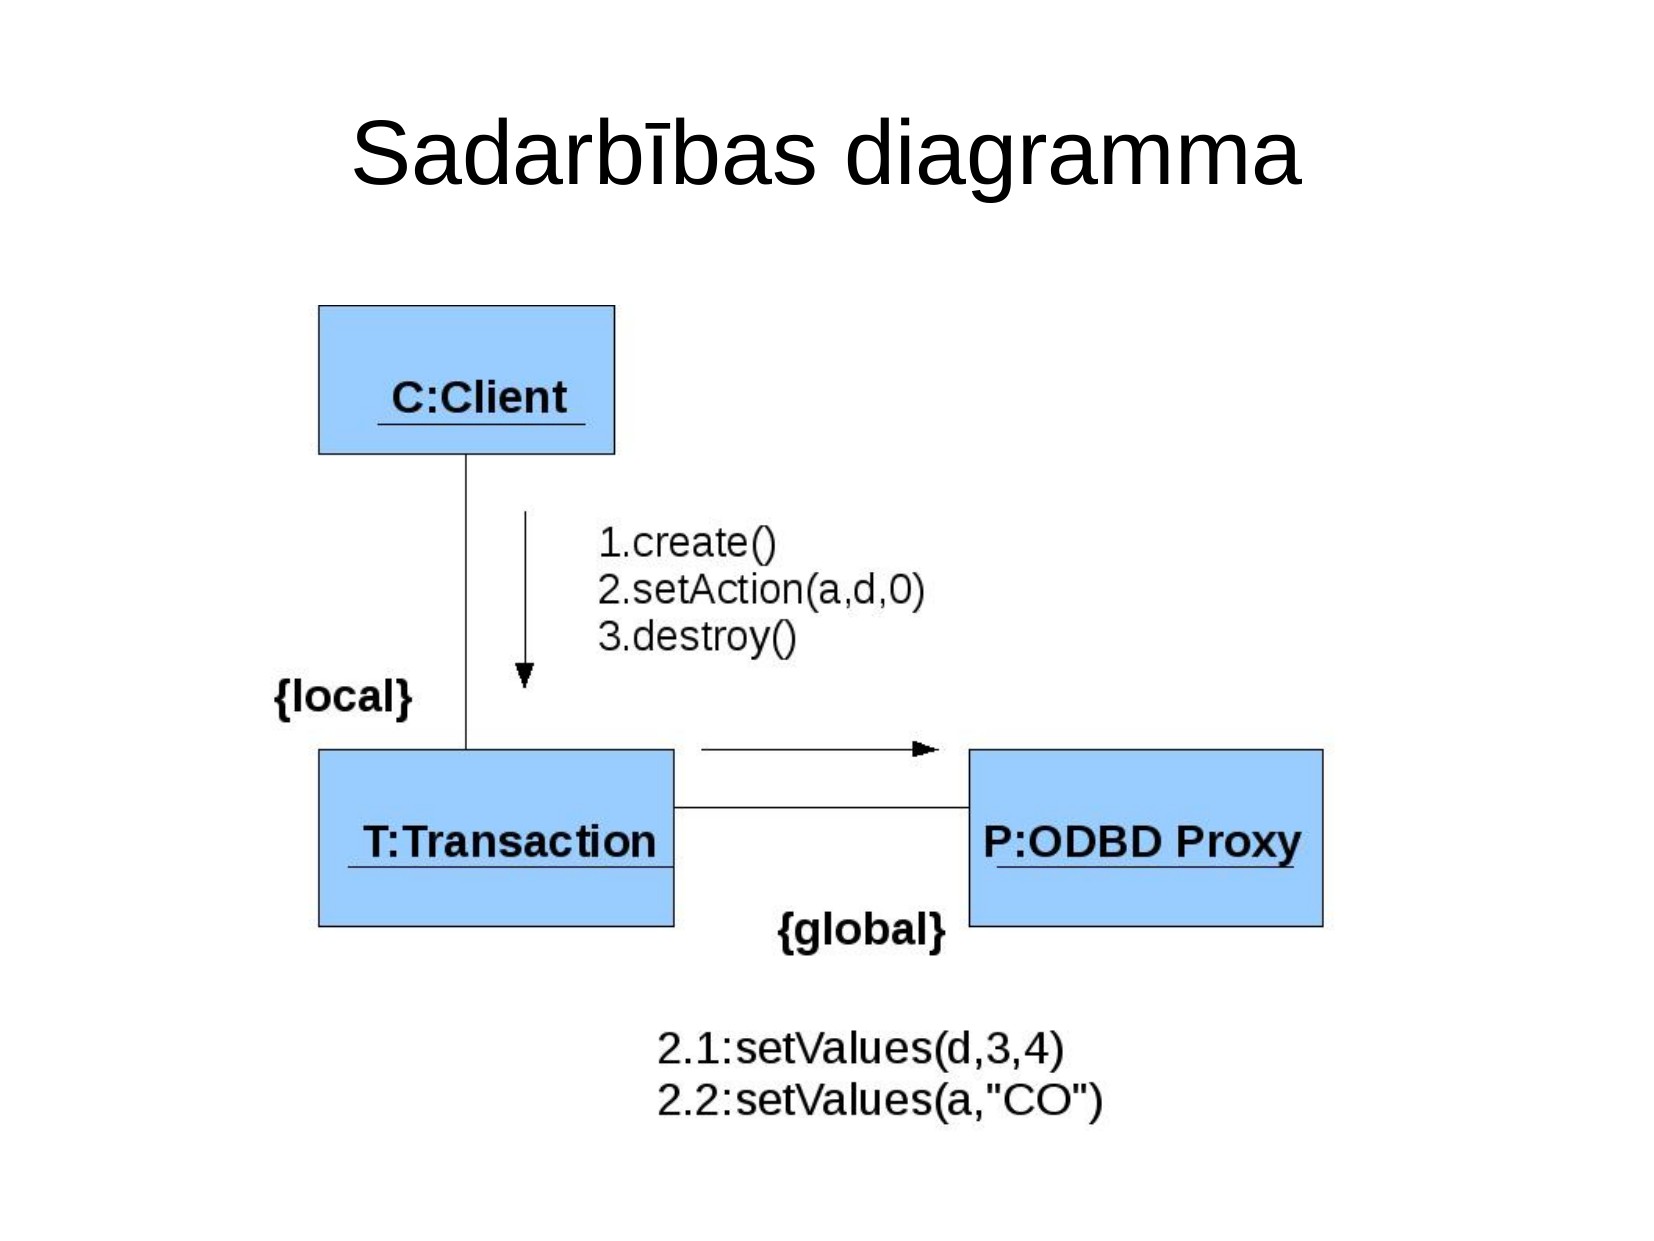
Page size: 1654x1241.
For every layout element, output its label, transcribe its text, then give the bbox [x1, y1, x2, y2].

title Sadarbības diagramma [82, 49, 1571, 257]
picture [259, 305, 1349, 1134]
